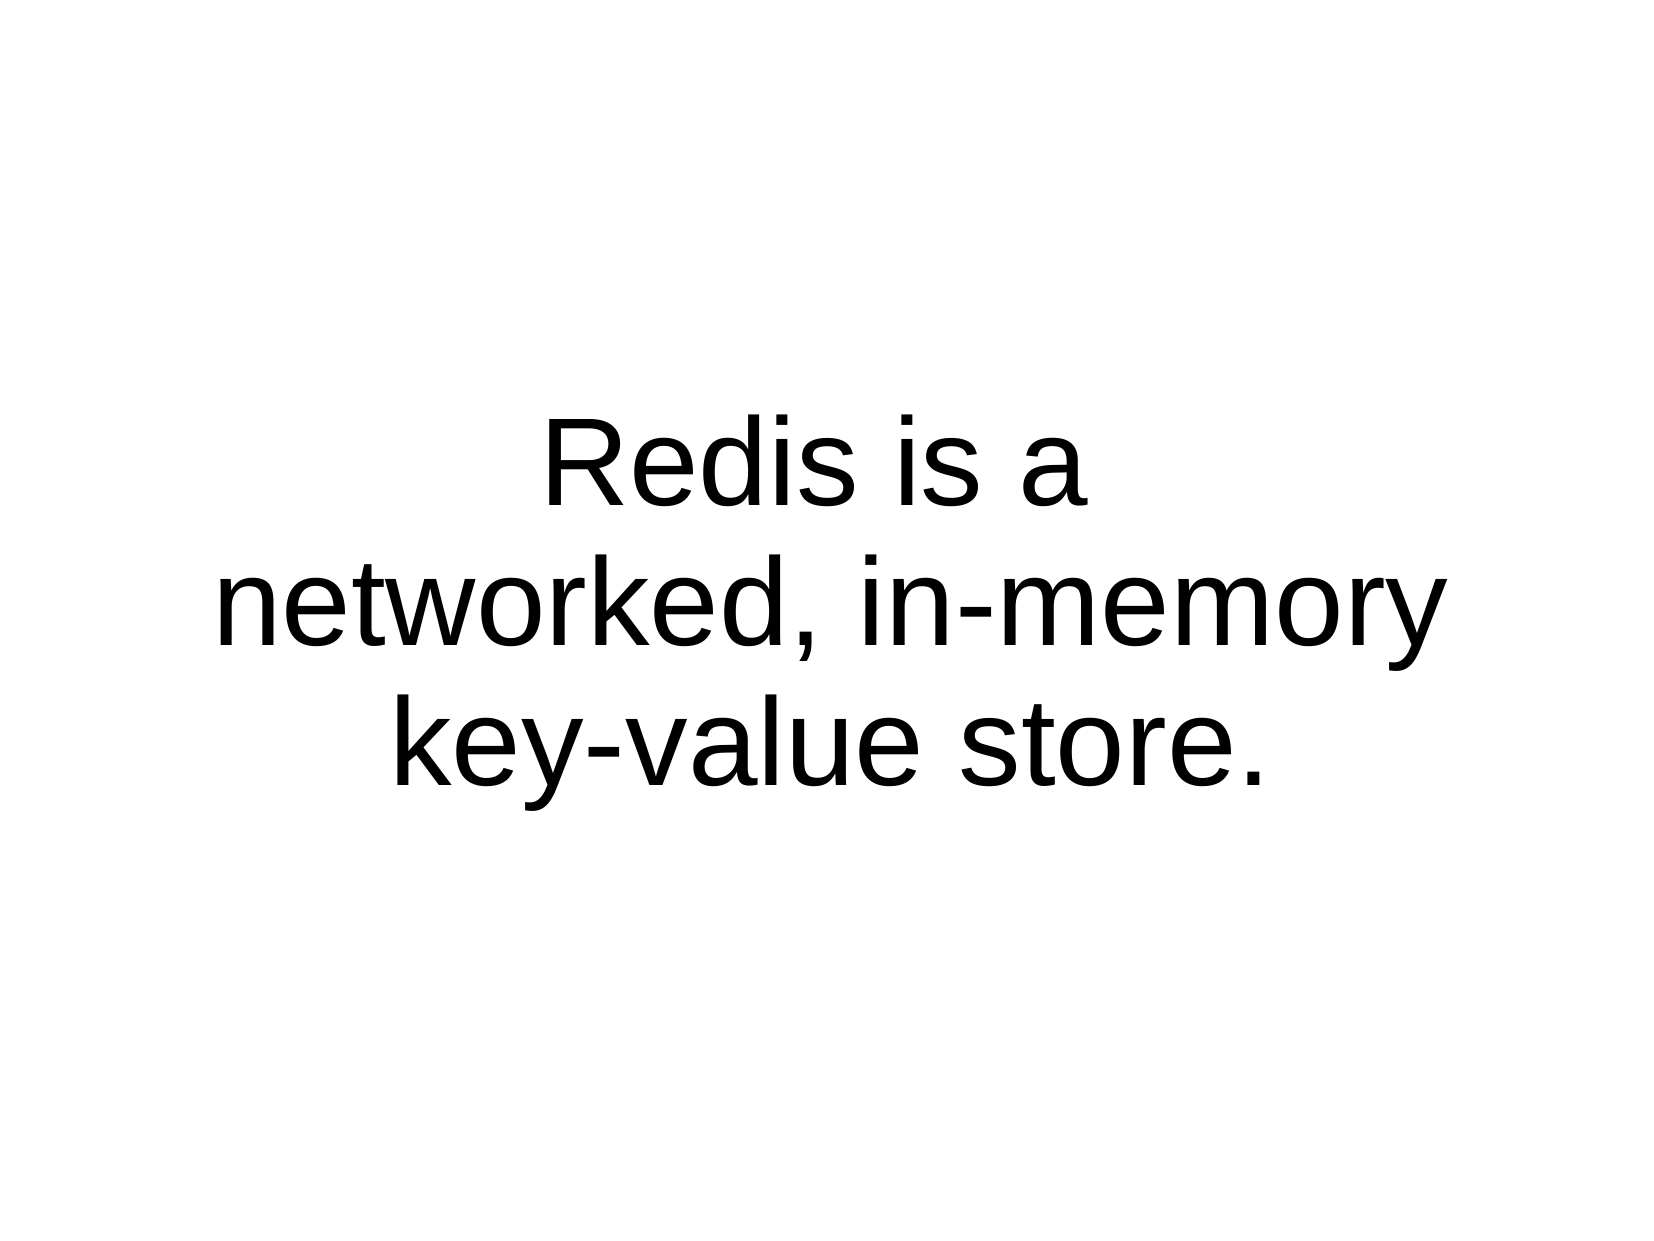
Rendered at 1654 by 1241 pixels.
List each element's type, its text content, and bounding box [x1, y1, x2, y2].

subtitle Redis is a networked, in-memory key-value store. [86, 193, 1575, 1012]
